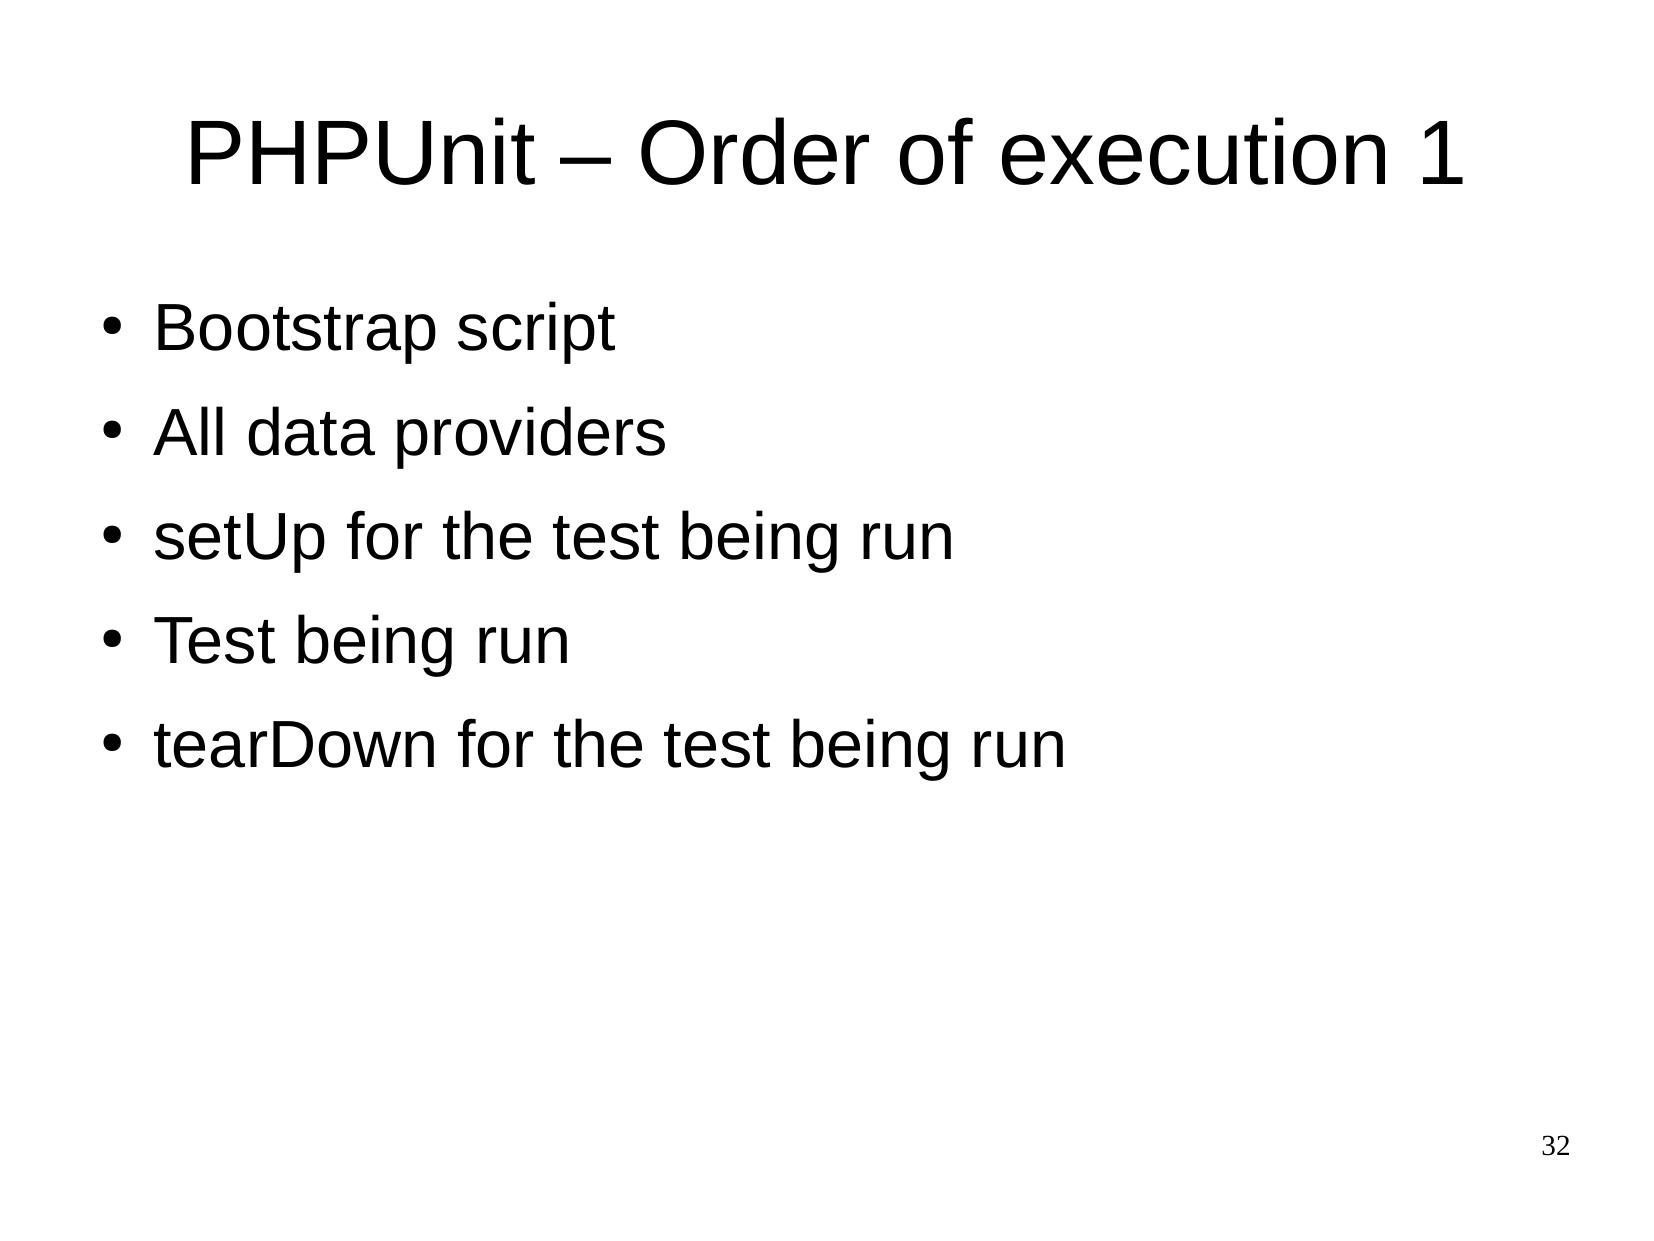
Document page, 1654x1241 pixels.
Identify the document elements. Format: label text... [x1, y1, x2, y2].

list Bootstrap script All data providers setUp for the test being run Test being run tearDown for the test being run [82, 290, 1571, 1010]
title PHPUnit – Order of execution 1 [82, 49, 1571, 257]
